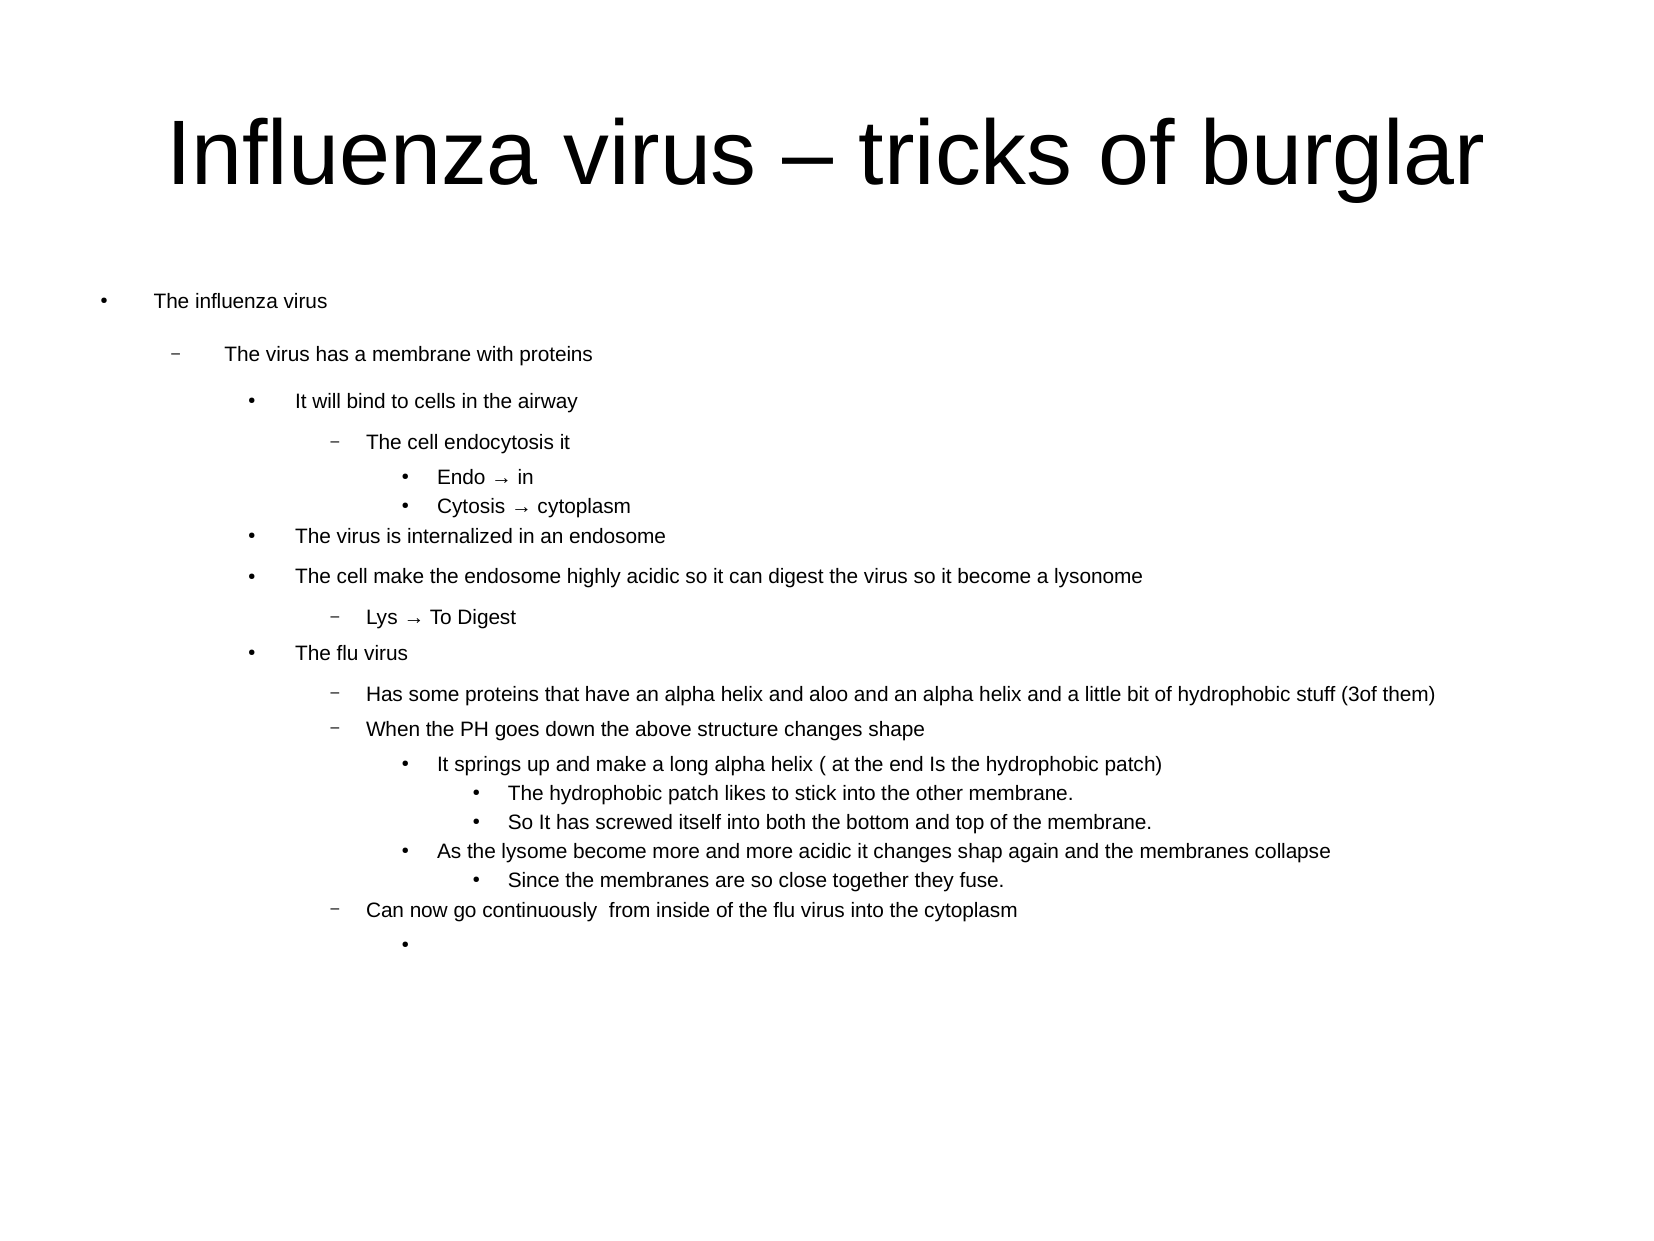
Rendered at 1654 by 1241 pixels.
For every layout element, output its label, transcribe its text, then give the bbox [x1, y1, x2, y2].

title Influenza virus – tricks of burglar [82, 49, 1571, 257]
list The influenza virus The virus has a membrane with proteins It will bind to cells in the airway The cell endocytosis it Endo → in Cytosis → cytoplasm The virus is internalized in an endosome The cell make the endosome highly acidic so it can digest the virus so it become a lysonome Lys → To Digest The flu virus Has some proteins that have an alpha helix and aloo and an alpha helix and a little bit of hydrophobic stuff (3of them) When the PH goes down the above structure changes shape It springs up and make a long alpha helix ( at the end Is the hydrophobic patch) The hydrophobic patch likes to stick into the other membrane. So It has screwed itself into both the bottom and top of the membrane. As the lysome become more and more acidic it changes shap again and the membranes collapse Since the membranes are so close together they fuse. Can now go continuously from inside of the flu virus into the cytoplasm [82, 290, 1571, 1216]
